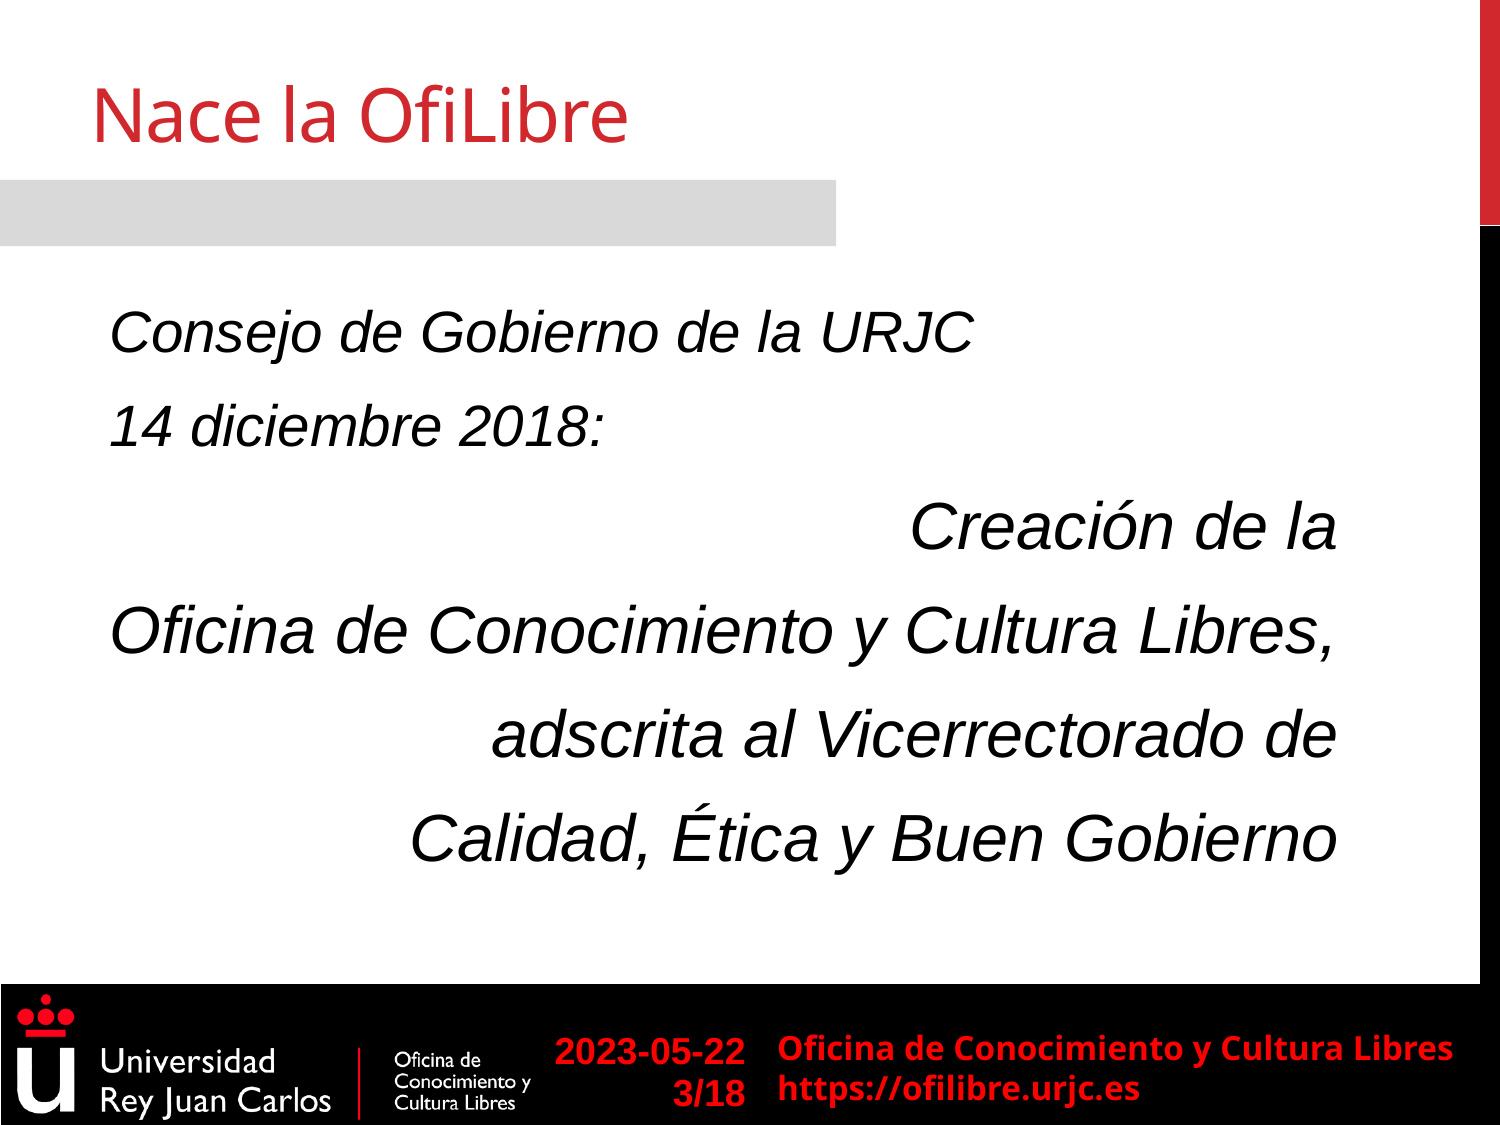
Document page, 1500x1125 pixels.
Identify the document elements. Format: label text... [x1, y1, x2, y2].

title [75, 15, 1425, 172]
list Consejo de Gobierno de la URJC 14 diciembre 2018: Creación de la Oficina de Conocimiento y Cultura Libres, adscrita al Vicerrectorado de Calidad, Ética y Buen Gobierno [94, 292, 1412, 912]
picture [17, 994, 531, 1120]
text_box Nace la OfiLibre [0, 24, 1326, 172]
